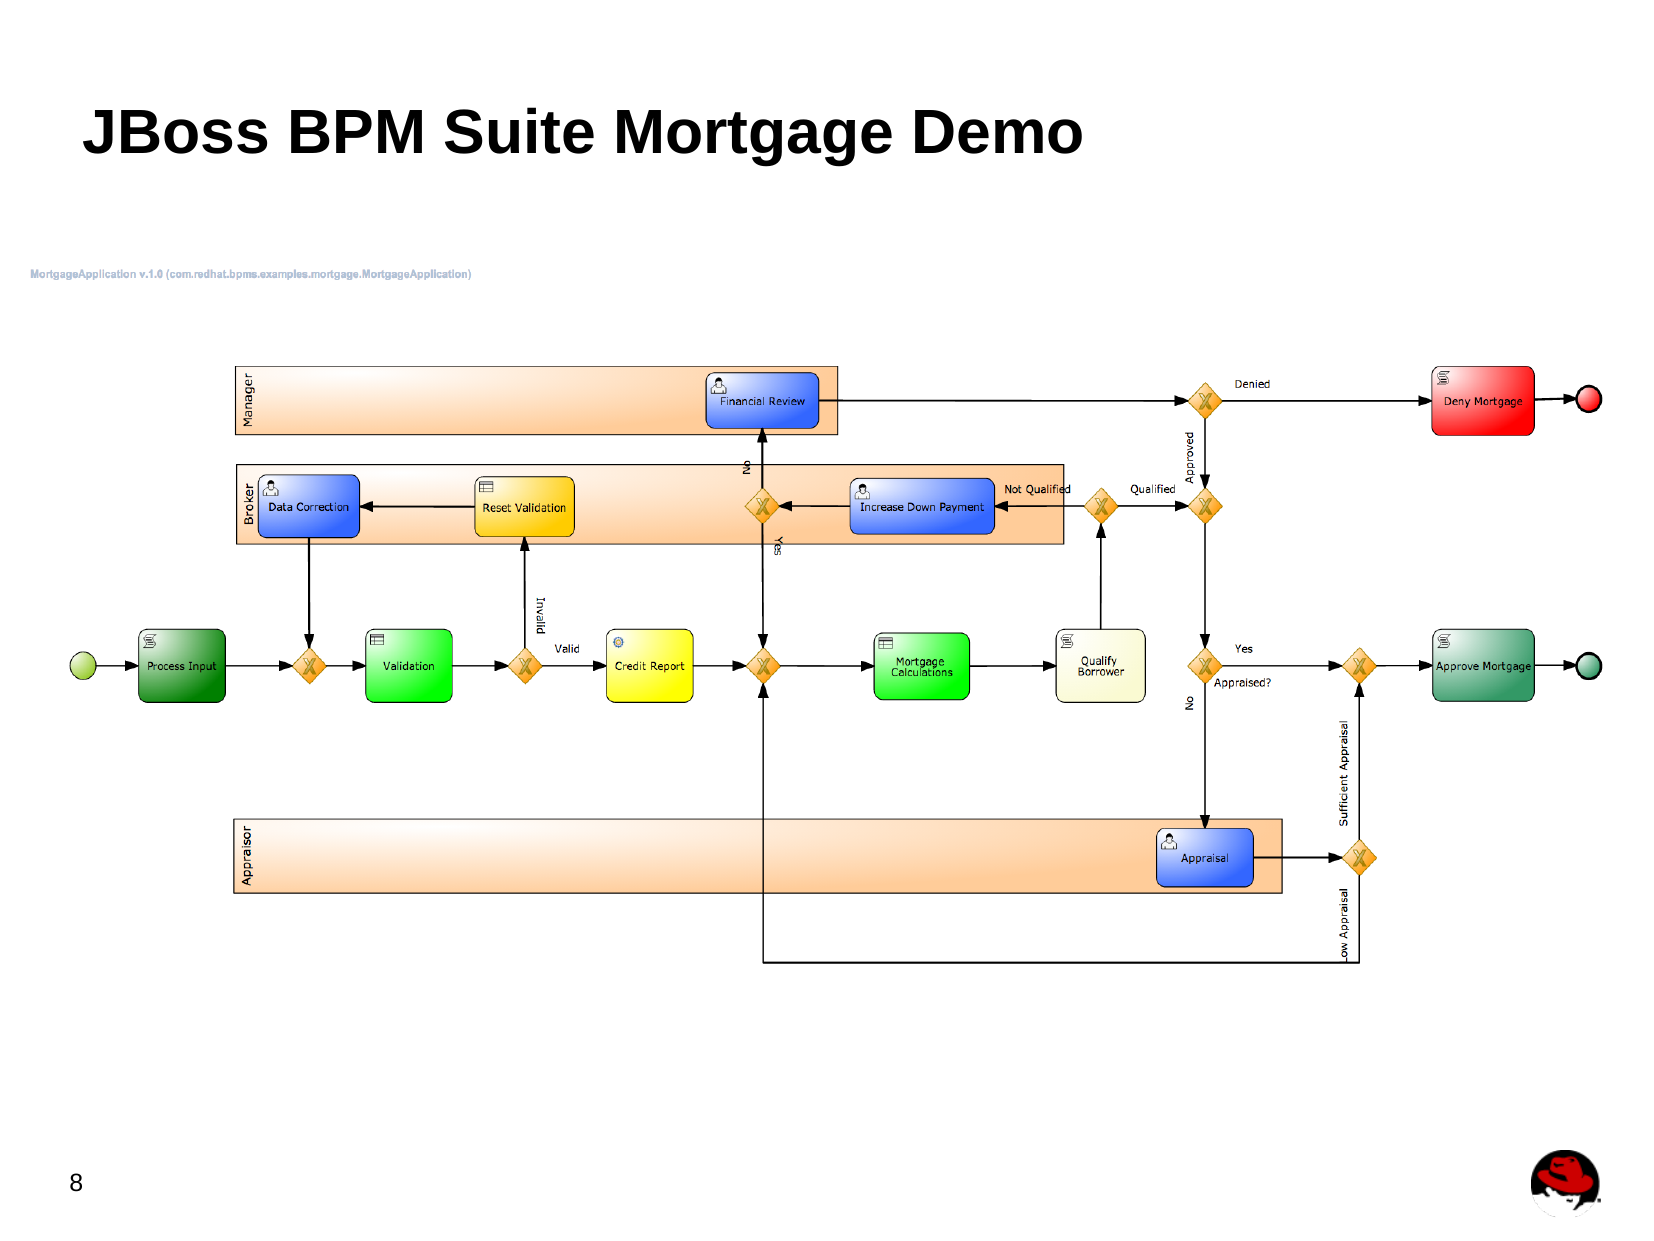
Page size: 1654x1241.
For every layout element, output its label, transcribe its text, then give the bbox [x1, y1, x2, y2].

picture [25, 262, 1625, 982]
title JBoss BPM Suite Mortgage Demo [82, 49, 1571, 215]
picture [1531, 1150, 1601, 1218]
